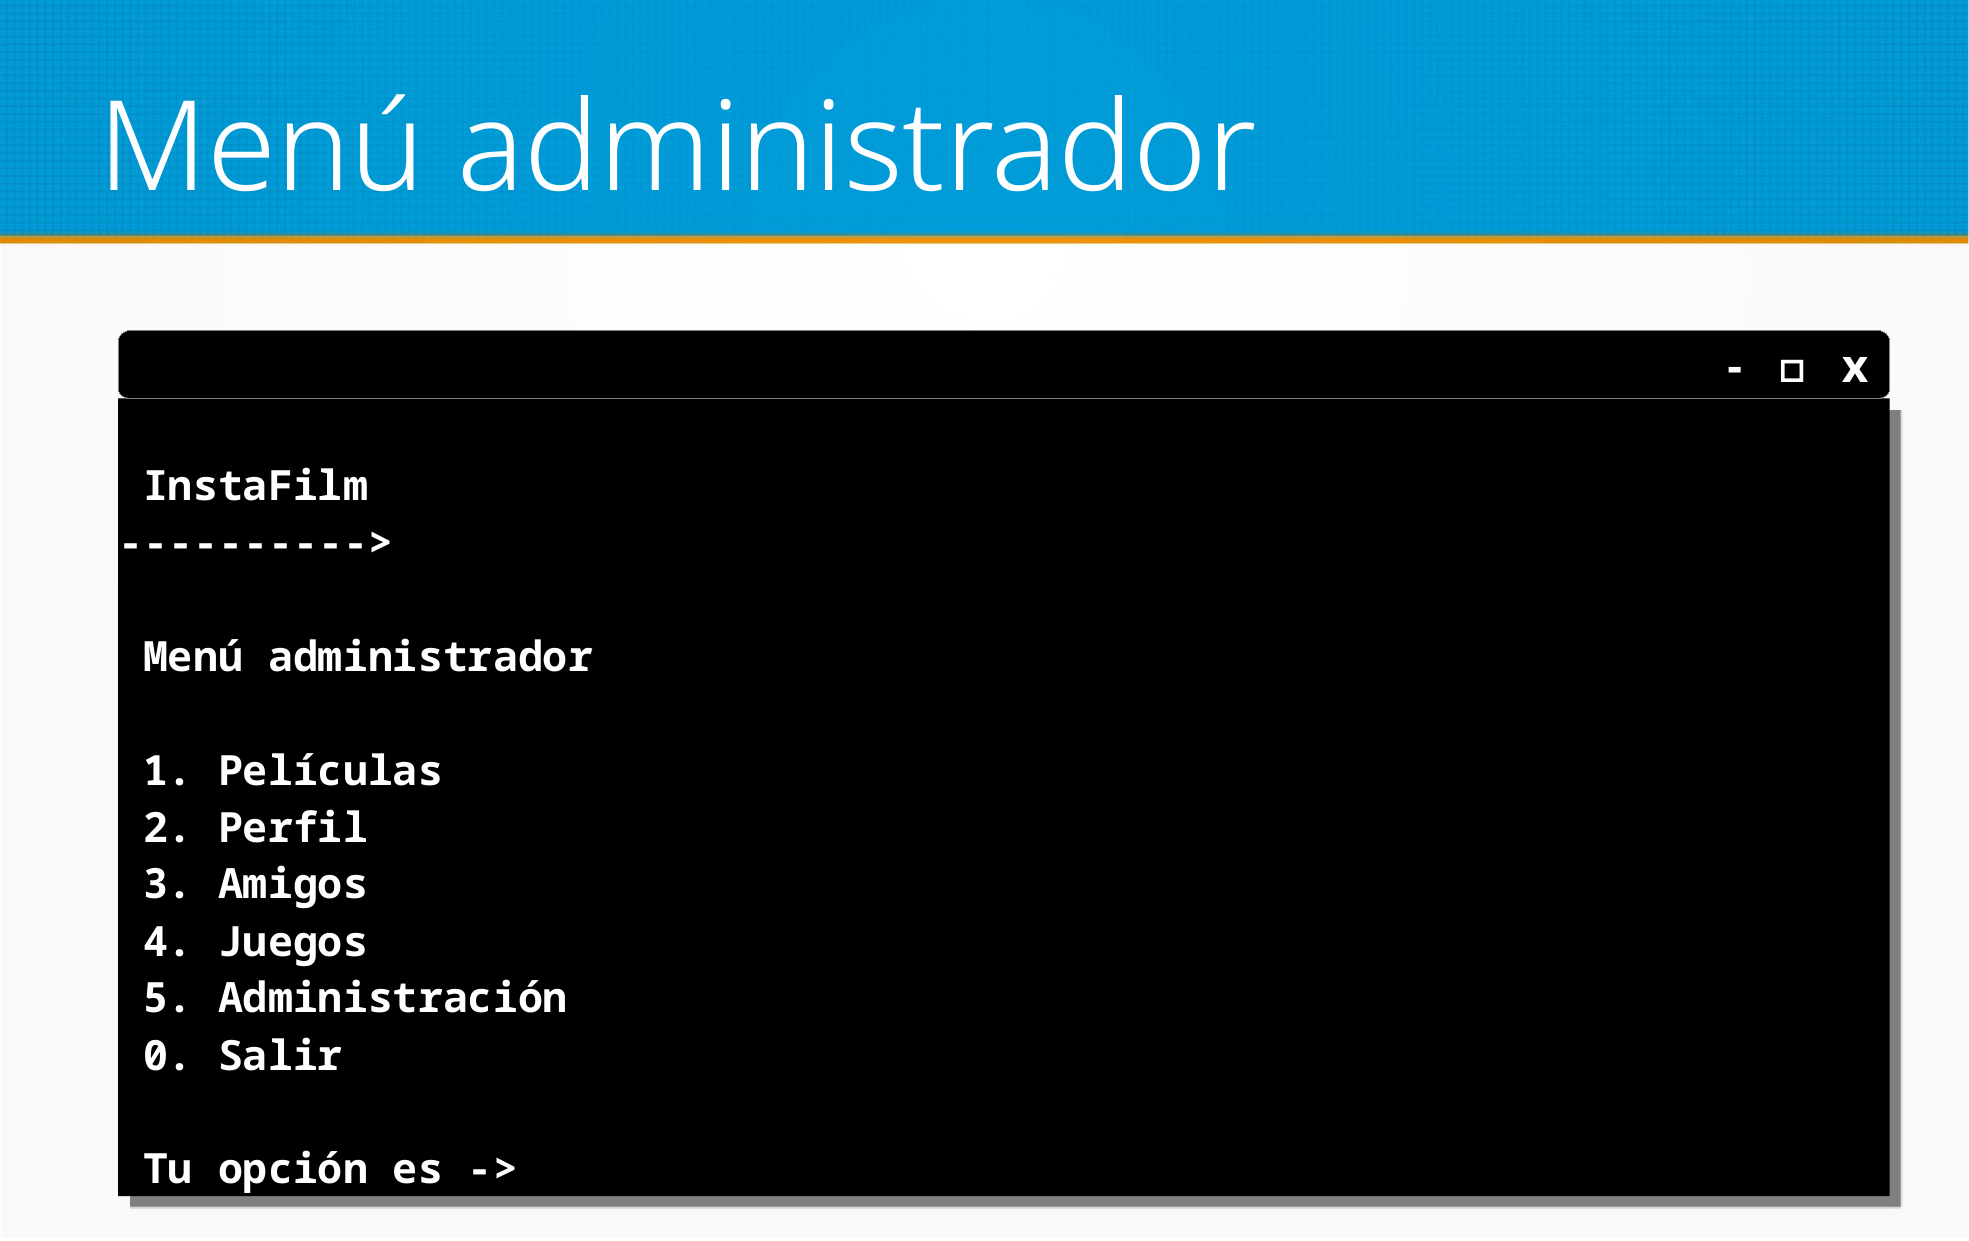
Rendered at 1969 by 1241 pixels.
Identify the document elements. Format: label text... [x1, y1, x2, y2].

text_box - □ x [118, 330, 1890, 399]
picture [0, 233, 1969, 1241]
text_box InstaFilm ----------> Menú administrador 1. Películas 2. Perfil 3. Amigos 4. Juegos 5. Administración 0. Salir Tu opción es -> [118, 398, 1890, 1123]
title Menú administrador [98, 19, 1870, 227]
